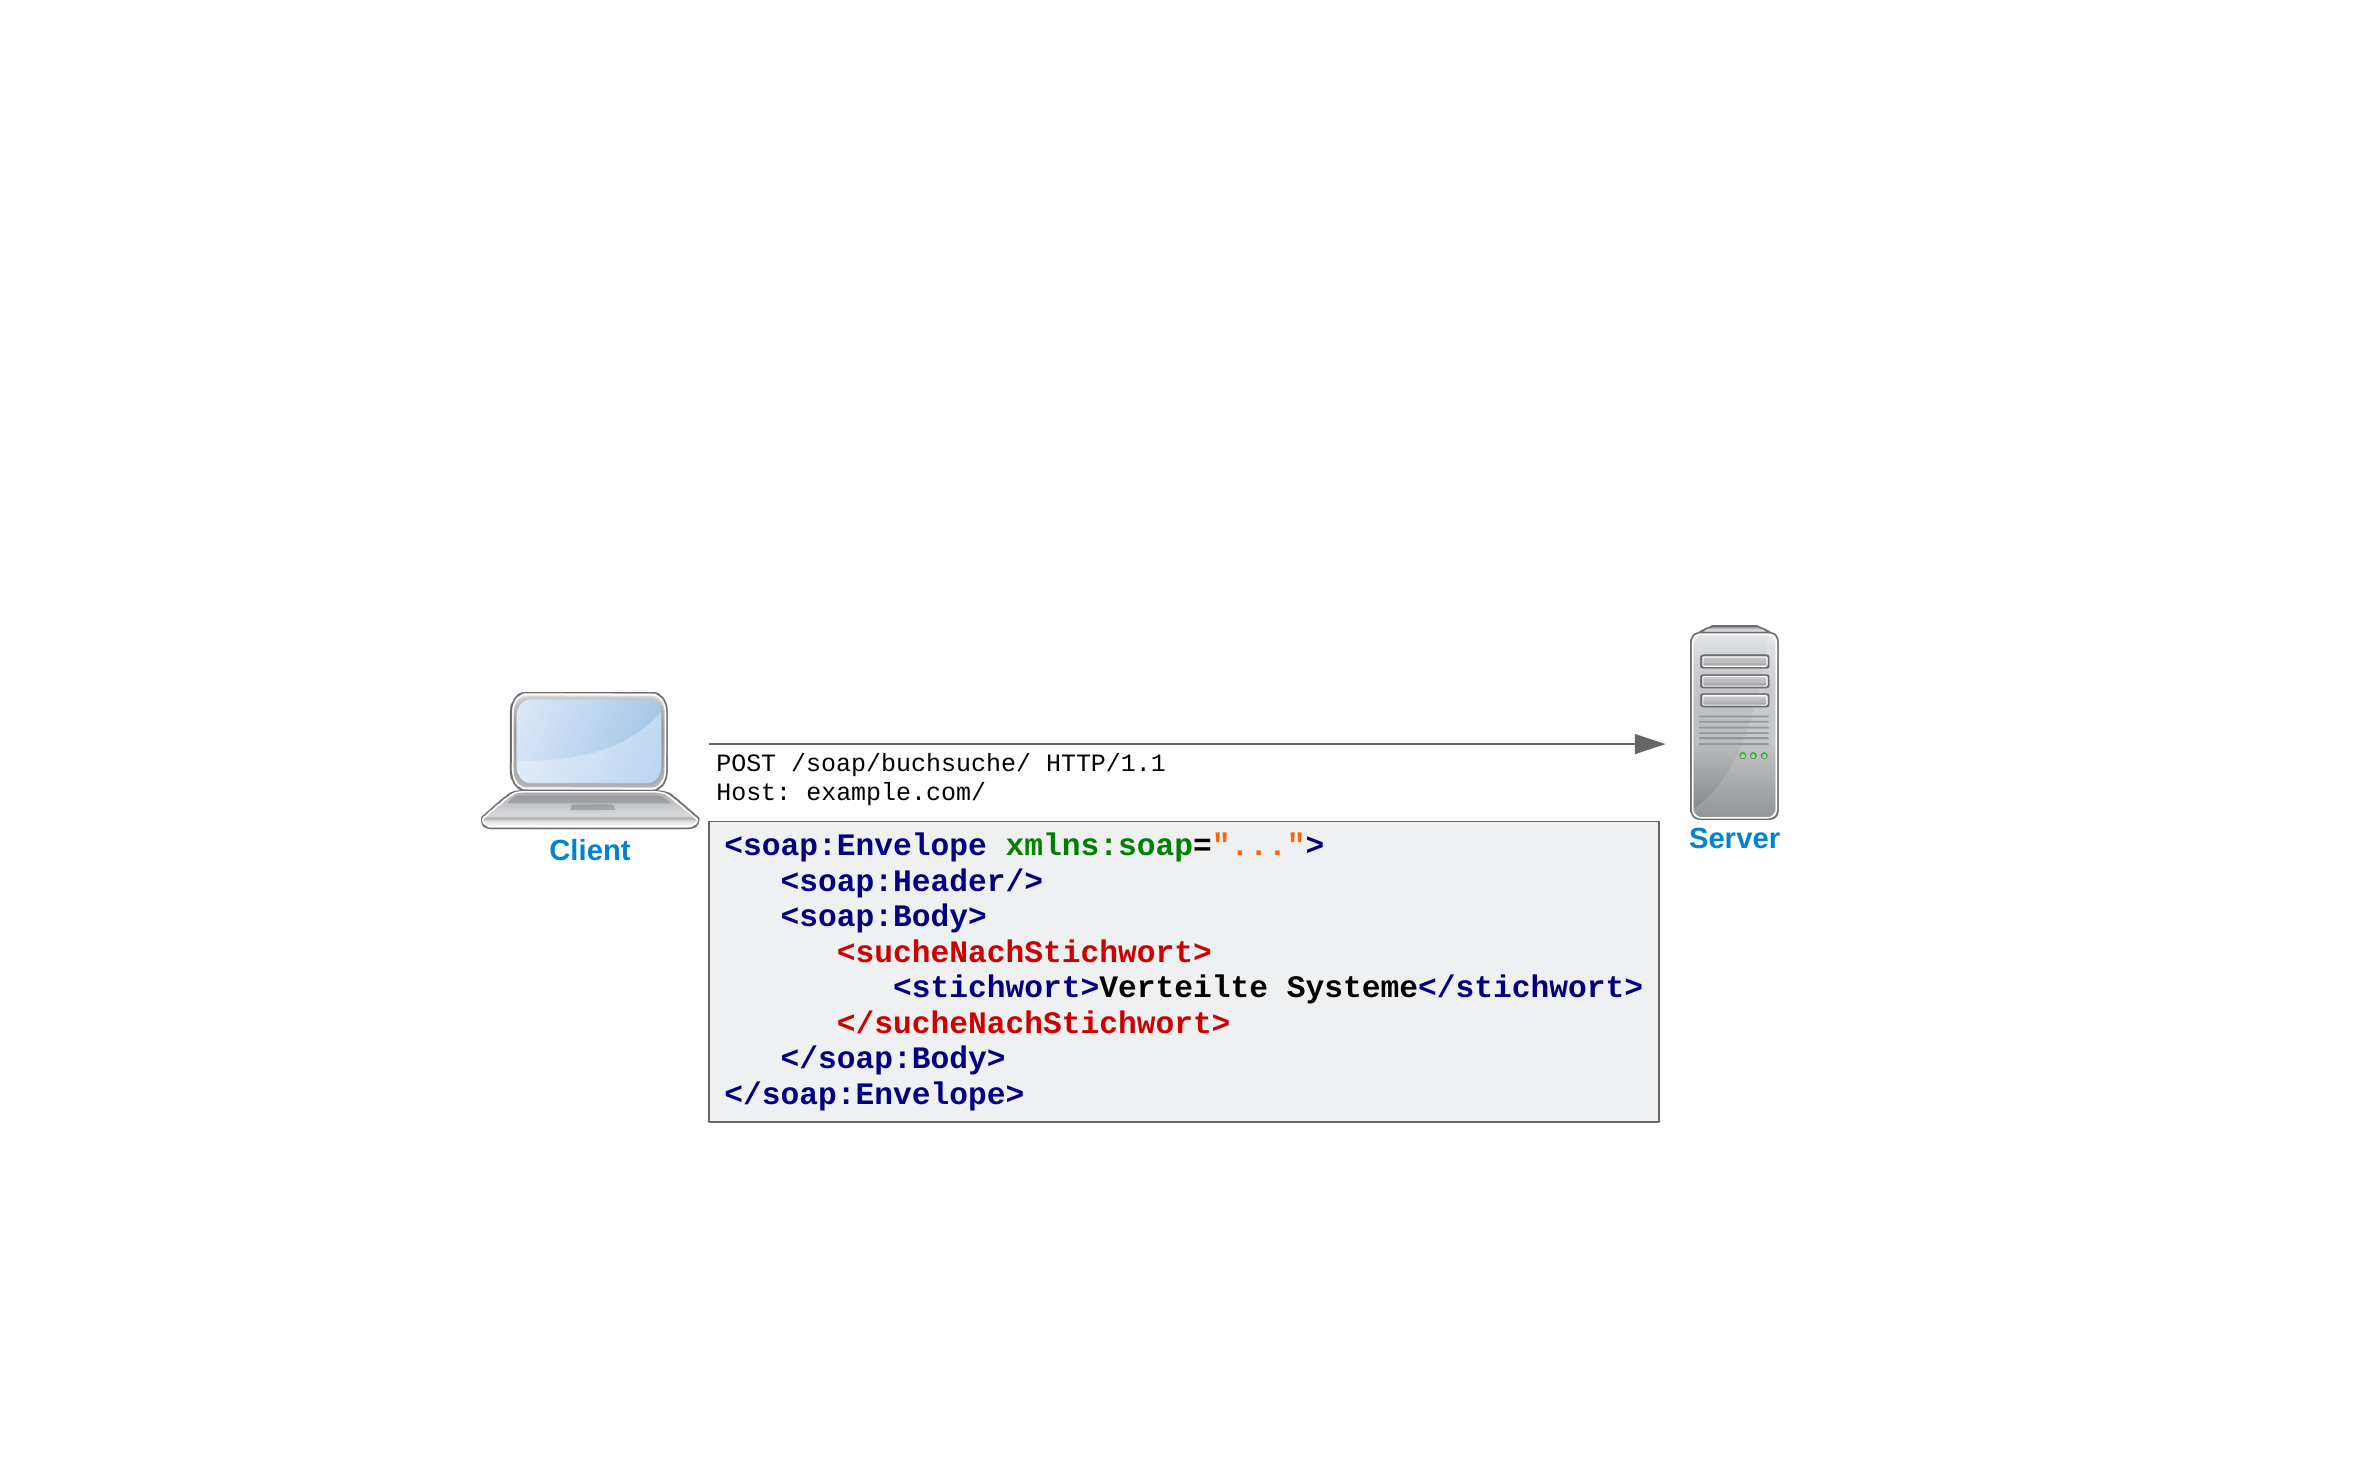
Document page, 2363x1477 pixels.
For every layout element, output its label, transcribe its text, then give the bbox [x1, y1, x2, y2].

text_box <soap:Envelope xmlns:soap="..."> <soap:Header/> <soap:Body> <sucheNachStichwort> <stichwort>Verteilte Systeme</stichwort> </sucheNachStichwort> </soap:Body> </soap:Envelope> [708, 821, 1659, 1123]
text_box Client [534, 826, 646, 875]
text_box Server [1674, 814, 1796, 863]
text_box POST /soap/buchsuche/ HTTP/1.1 Host: example.com/ [701, 743, 1182, 815]
picture [471, 682, 709, 839]
picture [1690, 625, 1779, 814]
